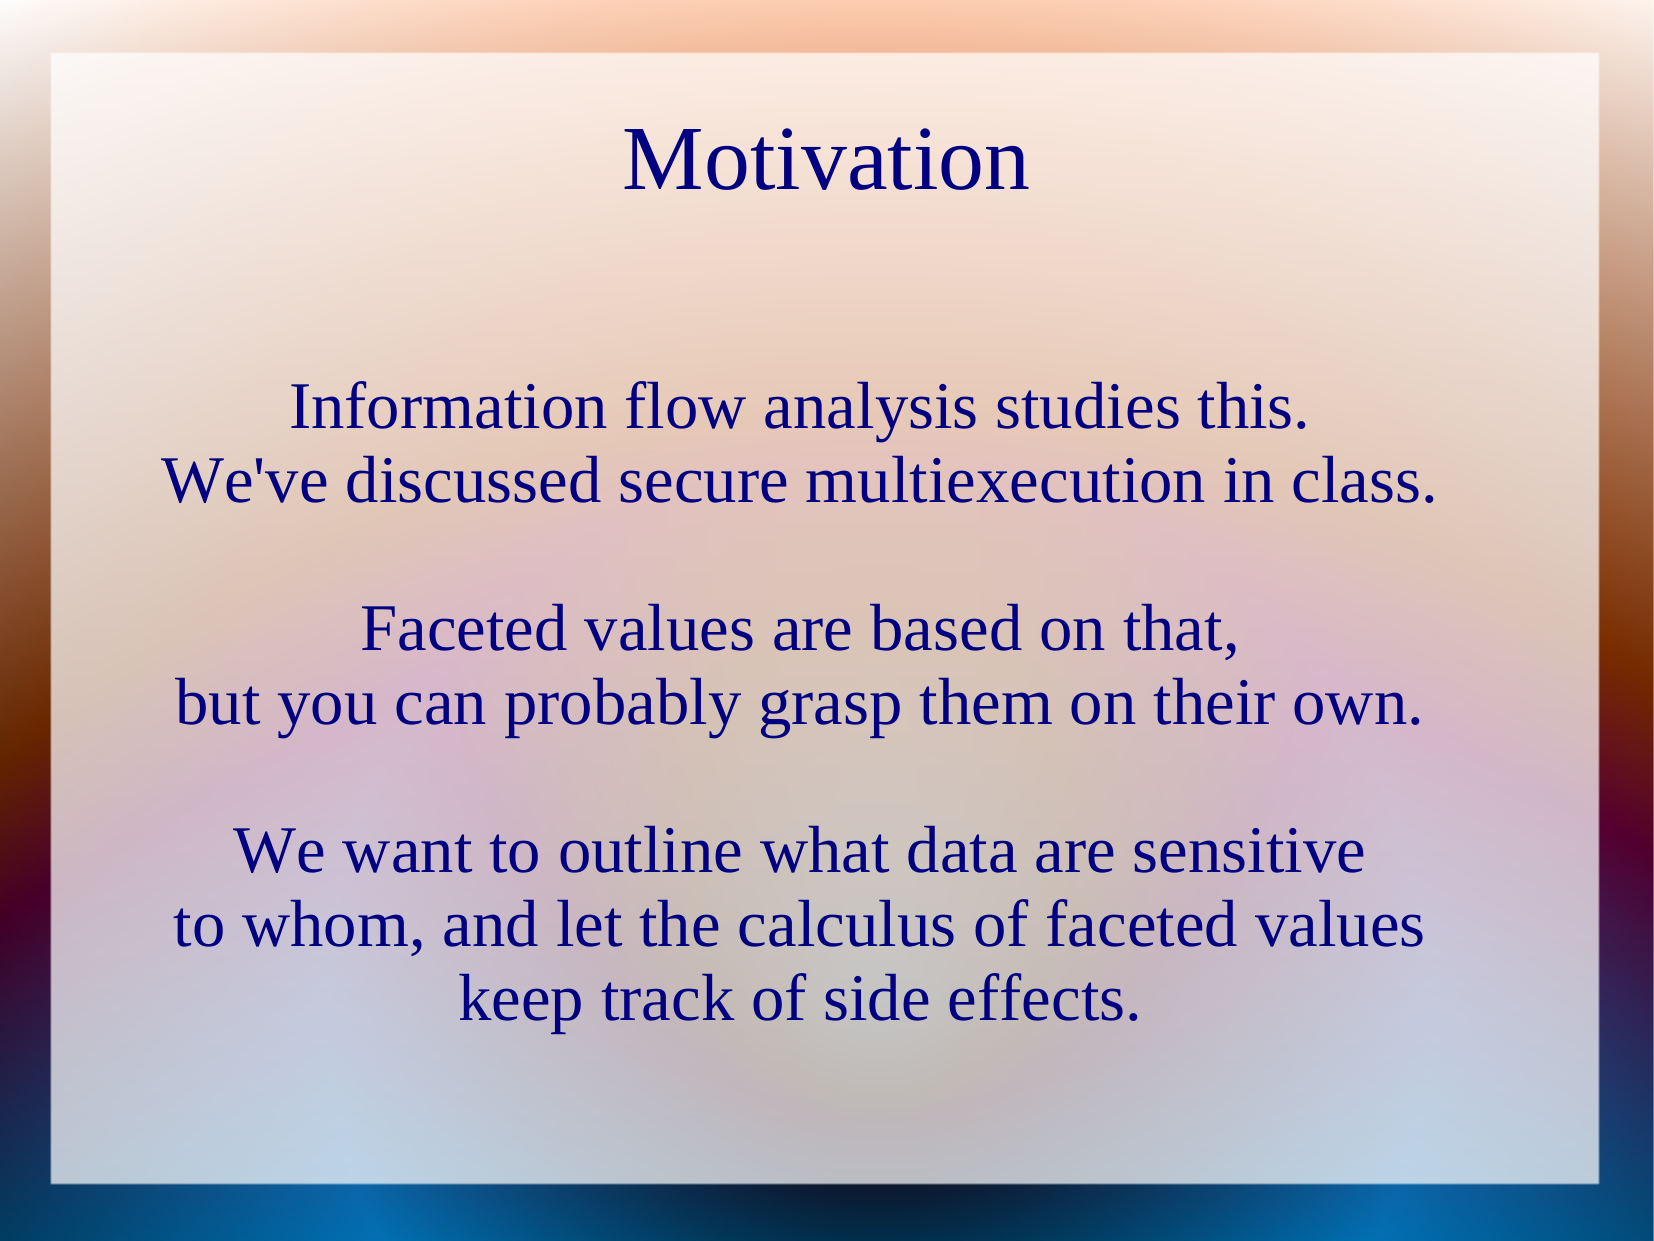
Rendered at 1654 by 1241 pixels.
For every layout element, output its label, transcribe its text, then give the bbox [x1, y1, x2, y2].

title Motivation [82, 55, 1571, 263]
title Information flow analysis studies this. We've discussed secure multiexecution in class. Faceted values are based on that, but you can probably grasp them on their own. We want to outline what data are sensitive to whom, and let the calculus of faceted values keep track of side effects. [56, 368, 1546, 1036]
picture [0, 0, 1654, 1241]
